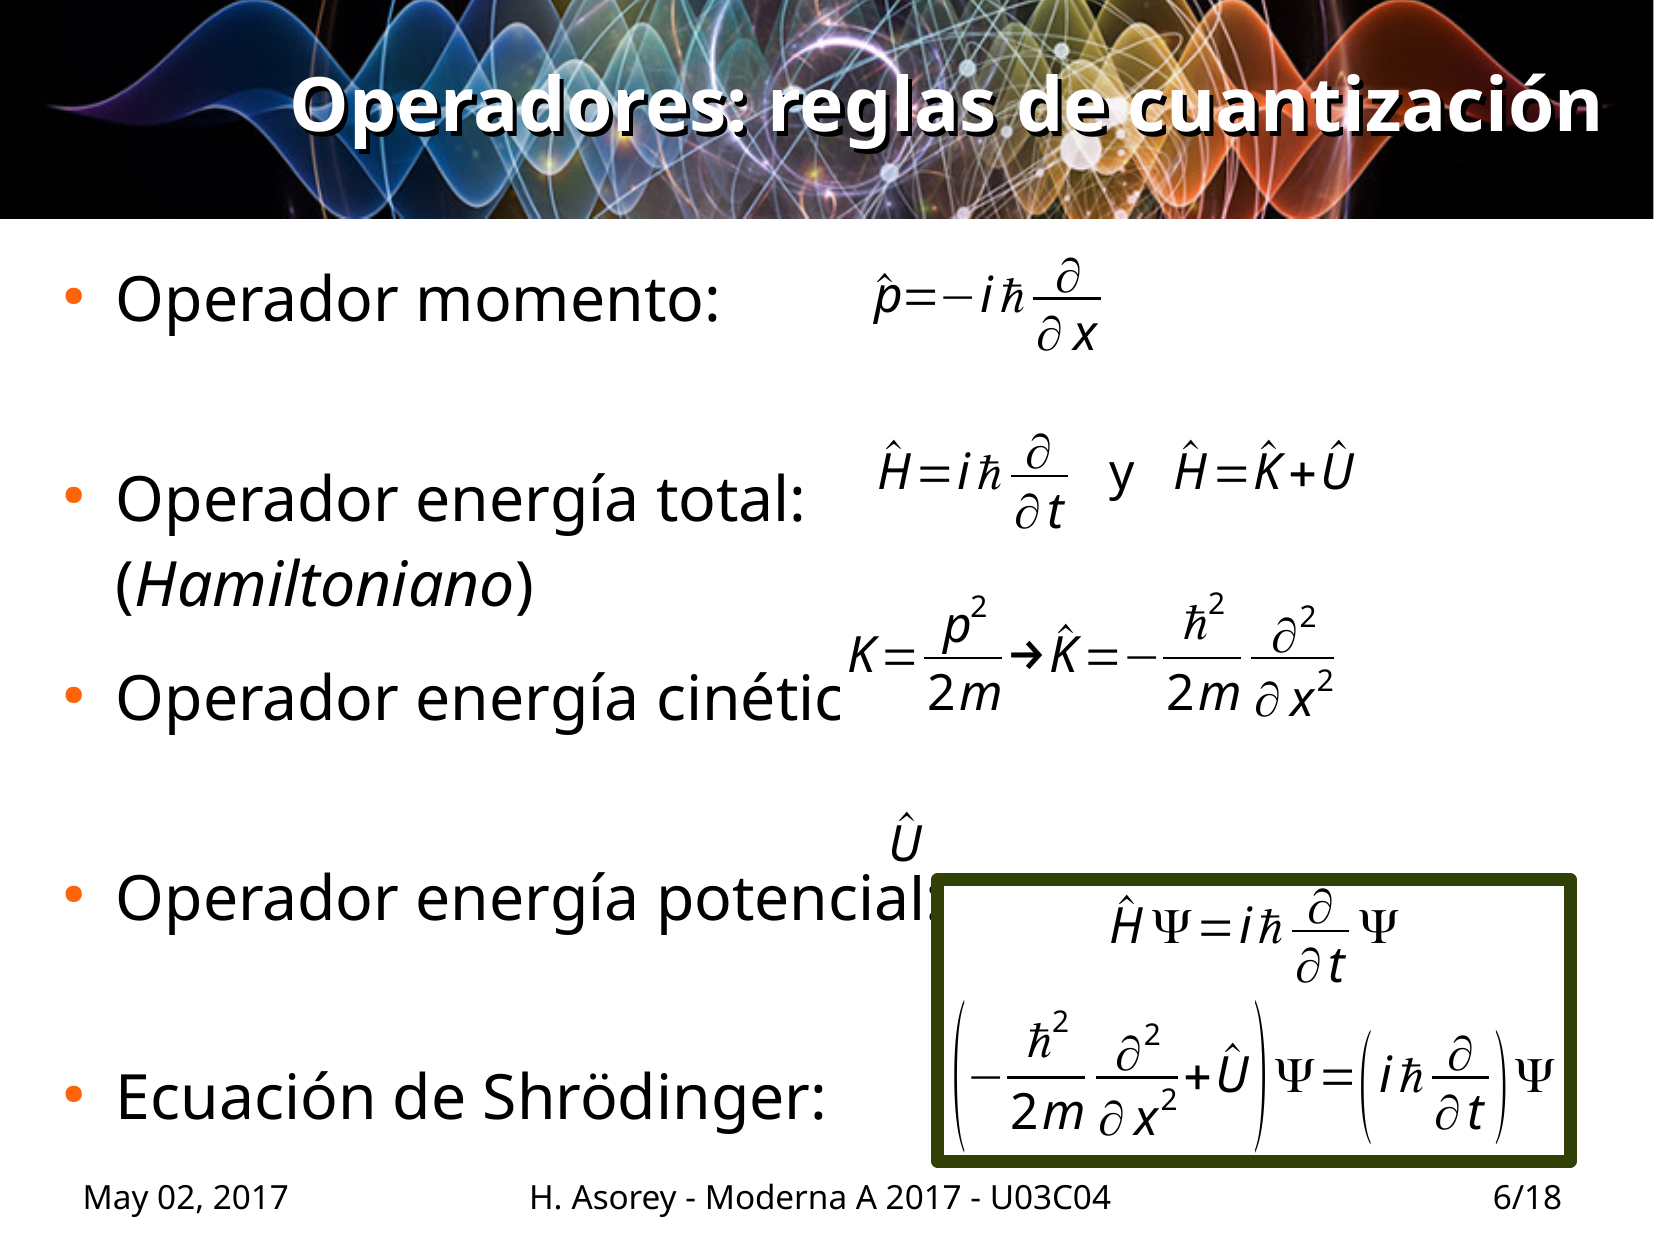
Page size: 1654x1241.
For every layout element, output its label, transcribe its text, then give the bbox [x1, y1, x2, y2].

picture [0, 0, 1654, 219]
chart [882, 810, 931, 875]
chart [943, 885, 1565, 1156]
title Operadores: reglas de cuantización [45, 15, 1606, 191]
list Operador momento: Operador energía total: (Hamiltoniano) Operador energía cinética: Operador energía potencial: Ecuación de Shrödinger: [45, 255, 1606, 1156]
chart [870, 431, 1363, 541]
chart [863, 255, 1111, 364]
chart [840, 585, 1343, 729]
